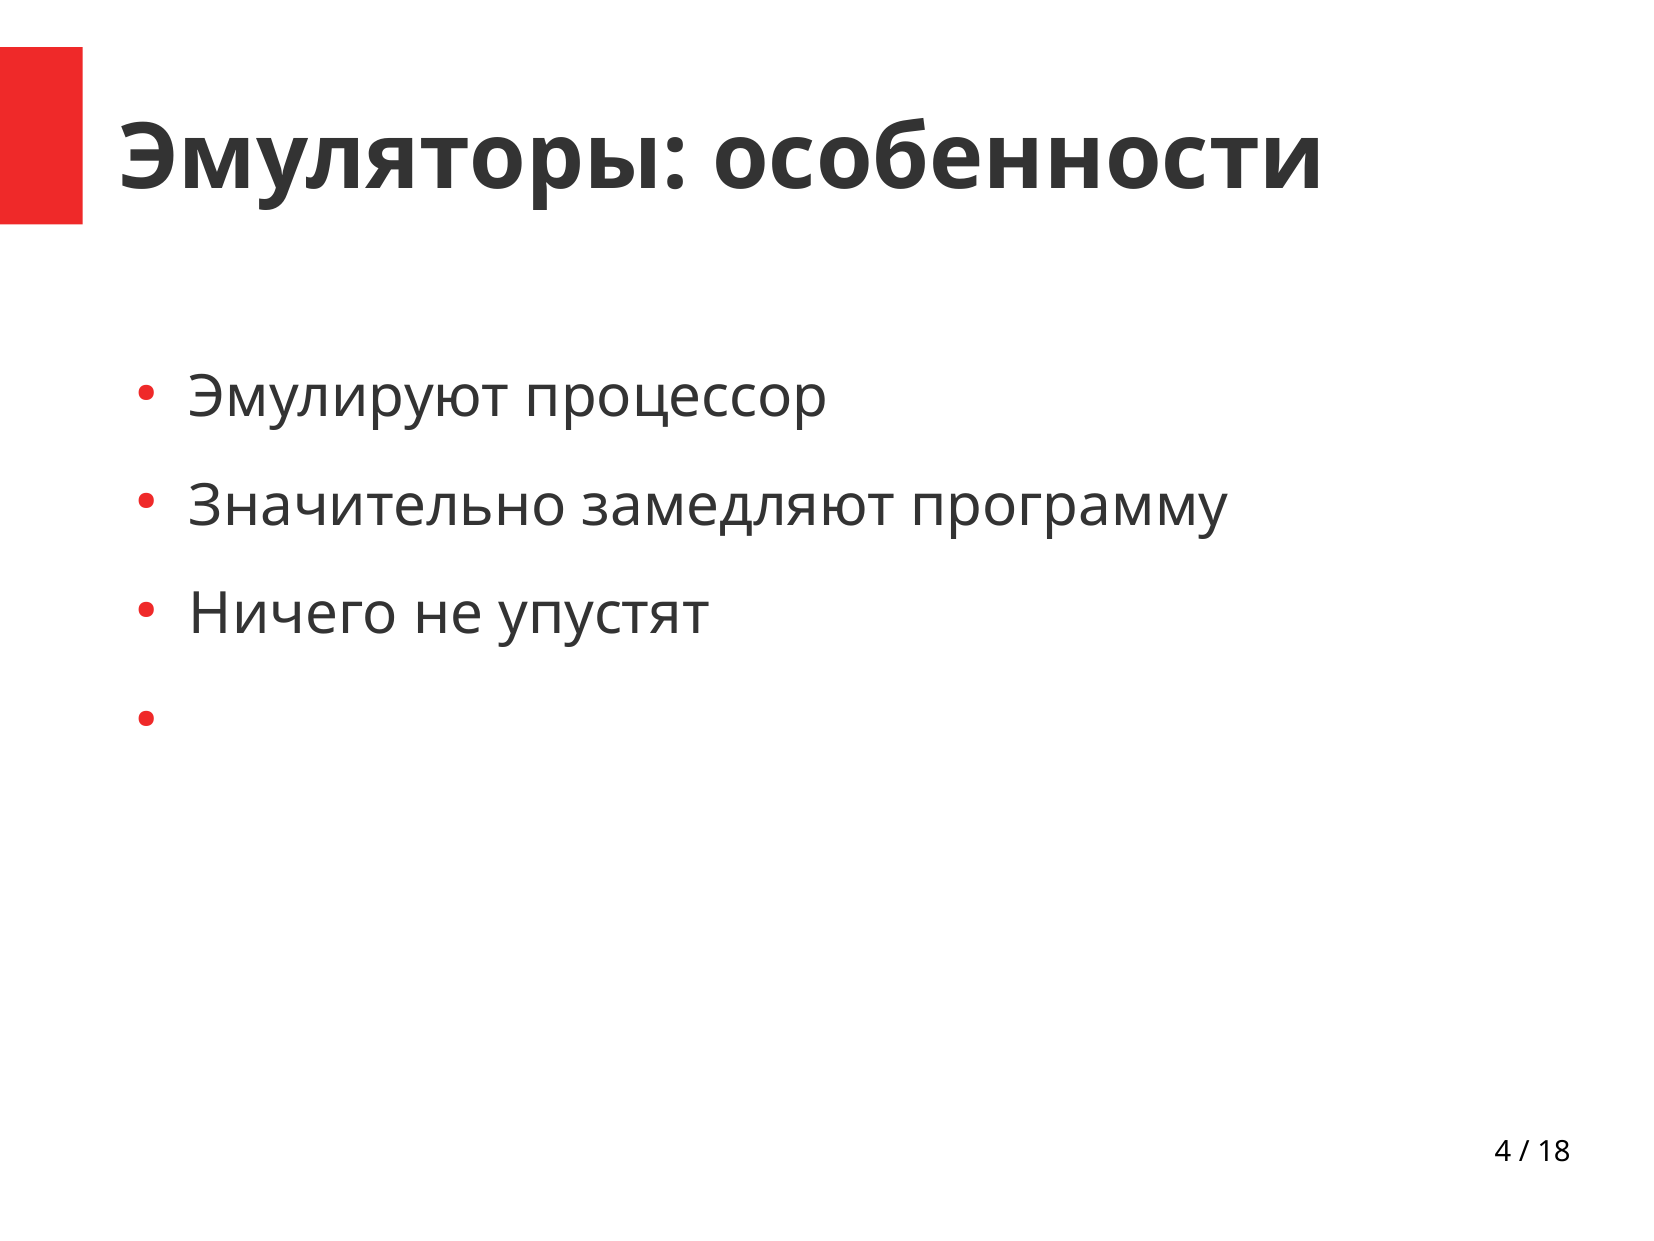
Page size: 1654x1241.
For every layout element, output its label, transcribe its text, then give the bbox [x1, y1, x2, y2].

list Эмулируют процессор Значительно замедляют программу Ничего не упустят [118, 354, 1536, 1074]
title Эмуляторы: особенности [118, 49, 1571, 257]
